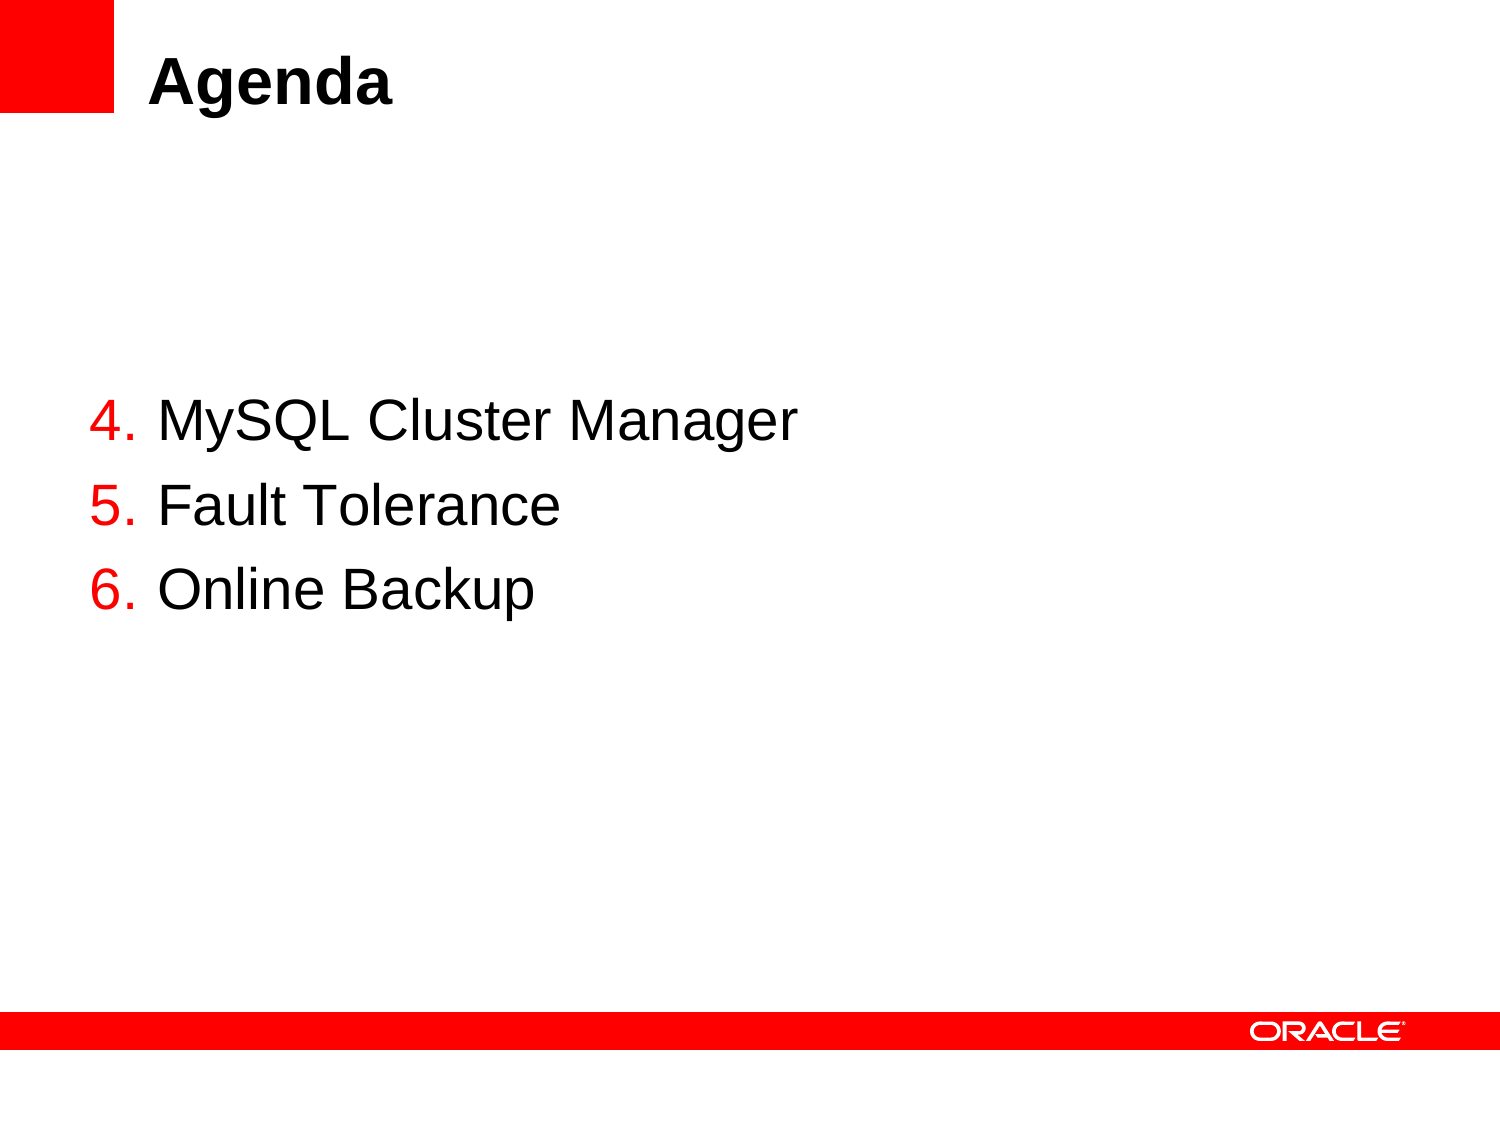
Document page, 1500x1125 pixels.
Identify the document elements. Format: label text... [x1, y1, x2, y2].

picture [0, 1012, 1500, 1050]
picture [0, 0, 114, 113]
title Agenda [147, 8, 1392, 119]
text_box MySQL Cluster Manager Fault Tolerance Online Backup [75, 375, 1375, 629]
